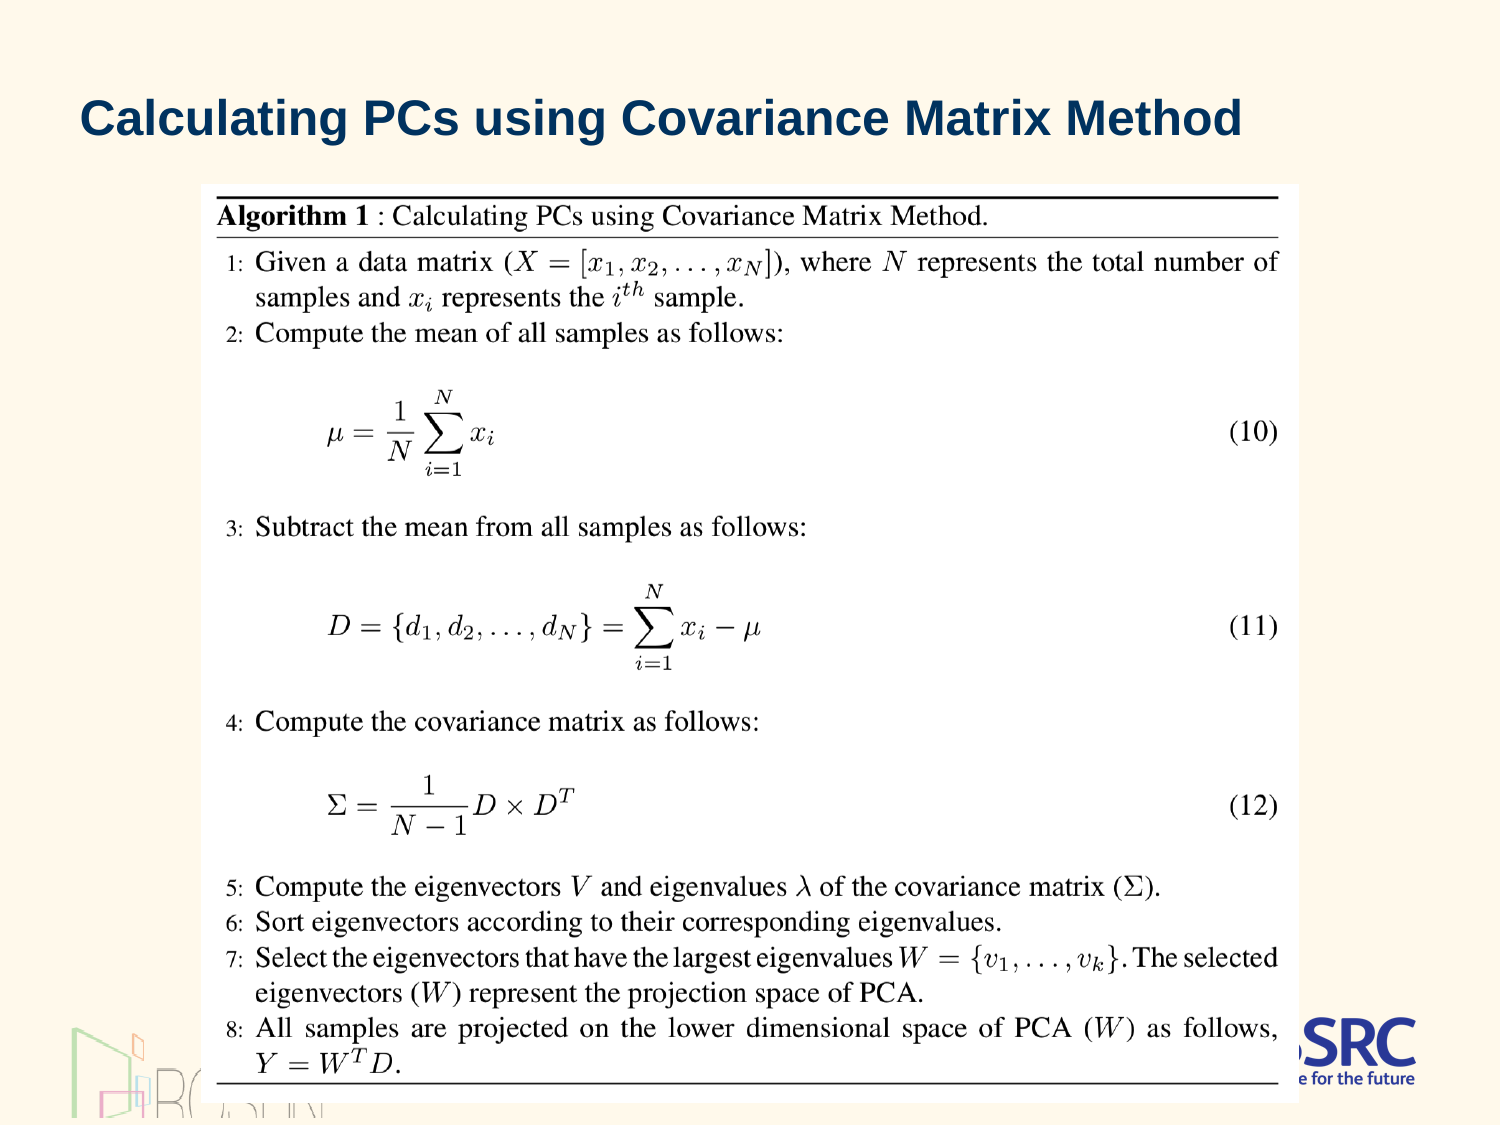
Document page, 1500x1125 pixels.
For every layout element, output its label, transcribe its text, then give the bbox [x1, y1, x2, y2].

text_box Calculating PCs using Covariance Matrix Method [64, 78, 1425, 185]
picture [64, 184, 1416, 1118]
